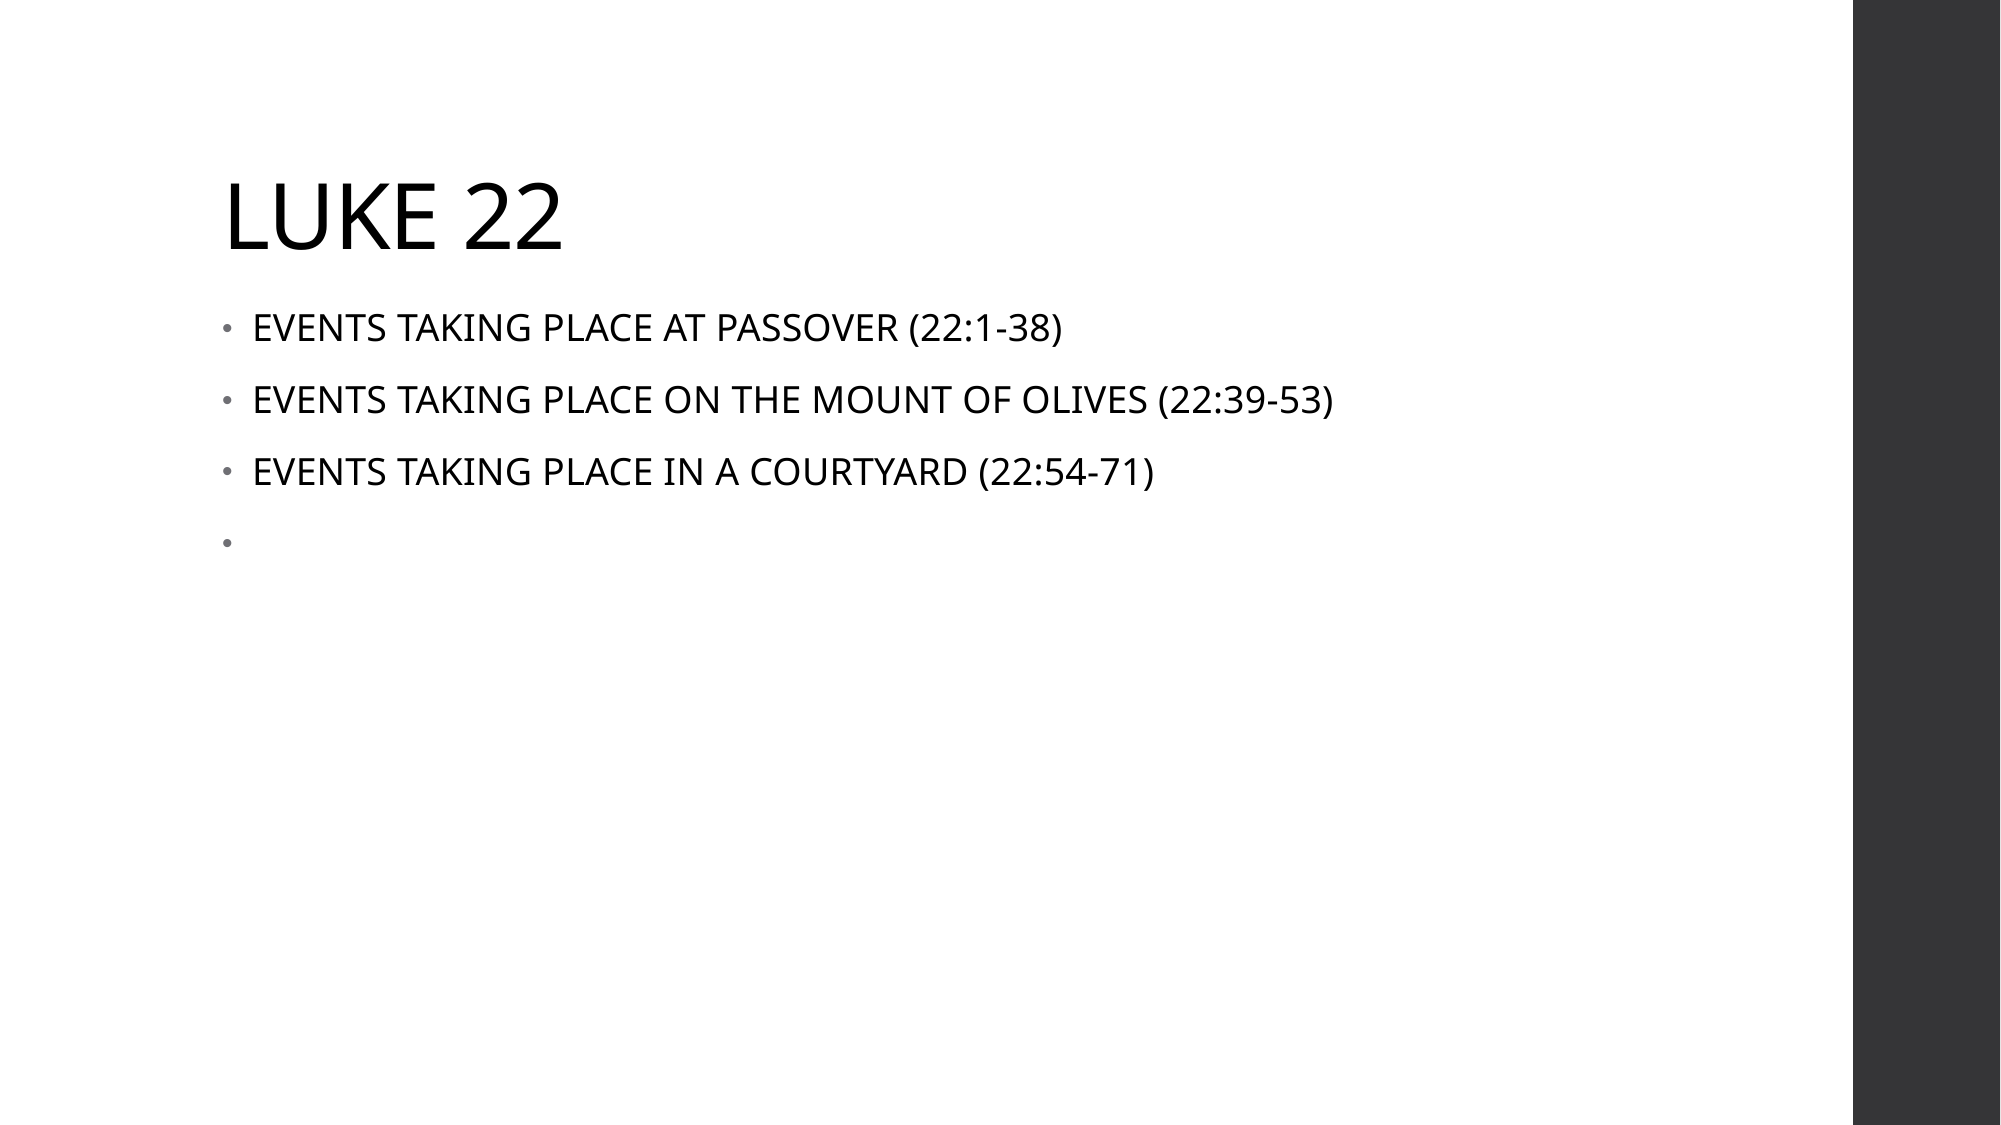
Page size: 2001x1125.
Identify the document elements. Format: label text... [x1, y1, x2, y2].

title LUKE 22 [206, 60, 1797, 278]
list EVENTS TAKING PLACE AT PASSOVER (22:1-38) EVENTS TAKING PLACE ON THE MOUNT OF OLIVES (22:39-53) EVENTS TAKING PLACE IN A COURTYARD (22:54-71) [206, 299, 1617, 1014]
